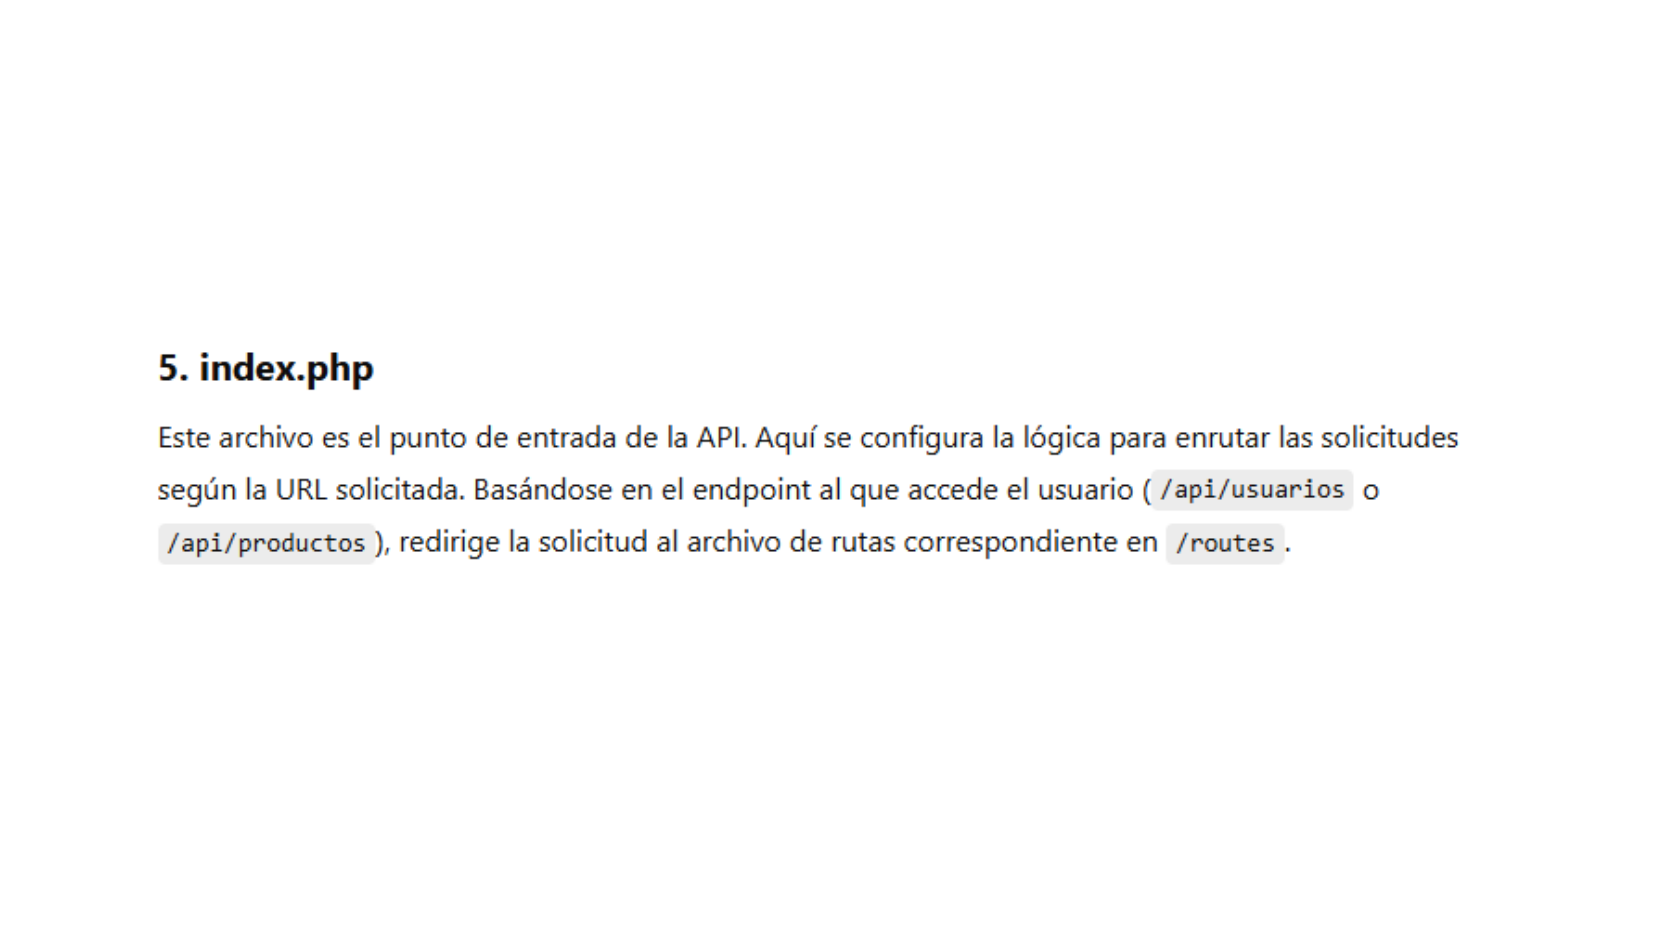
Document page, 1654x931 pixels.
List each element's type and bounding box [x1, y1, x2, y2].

picture [118, 299, 1480, 591]
